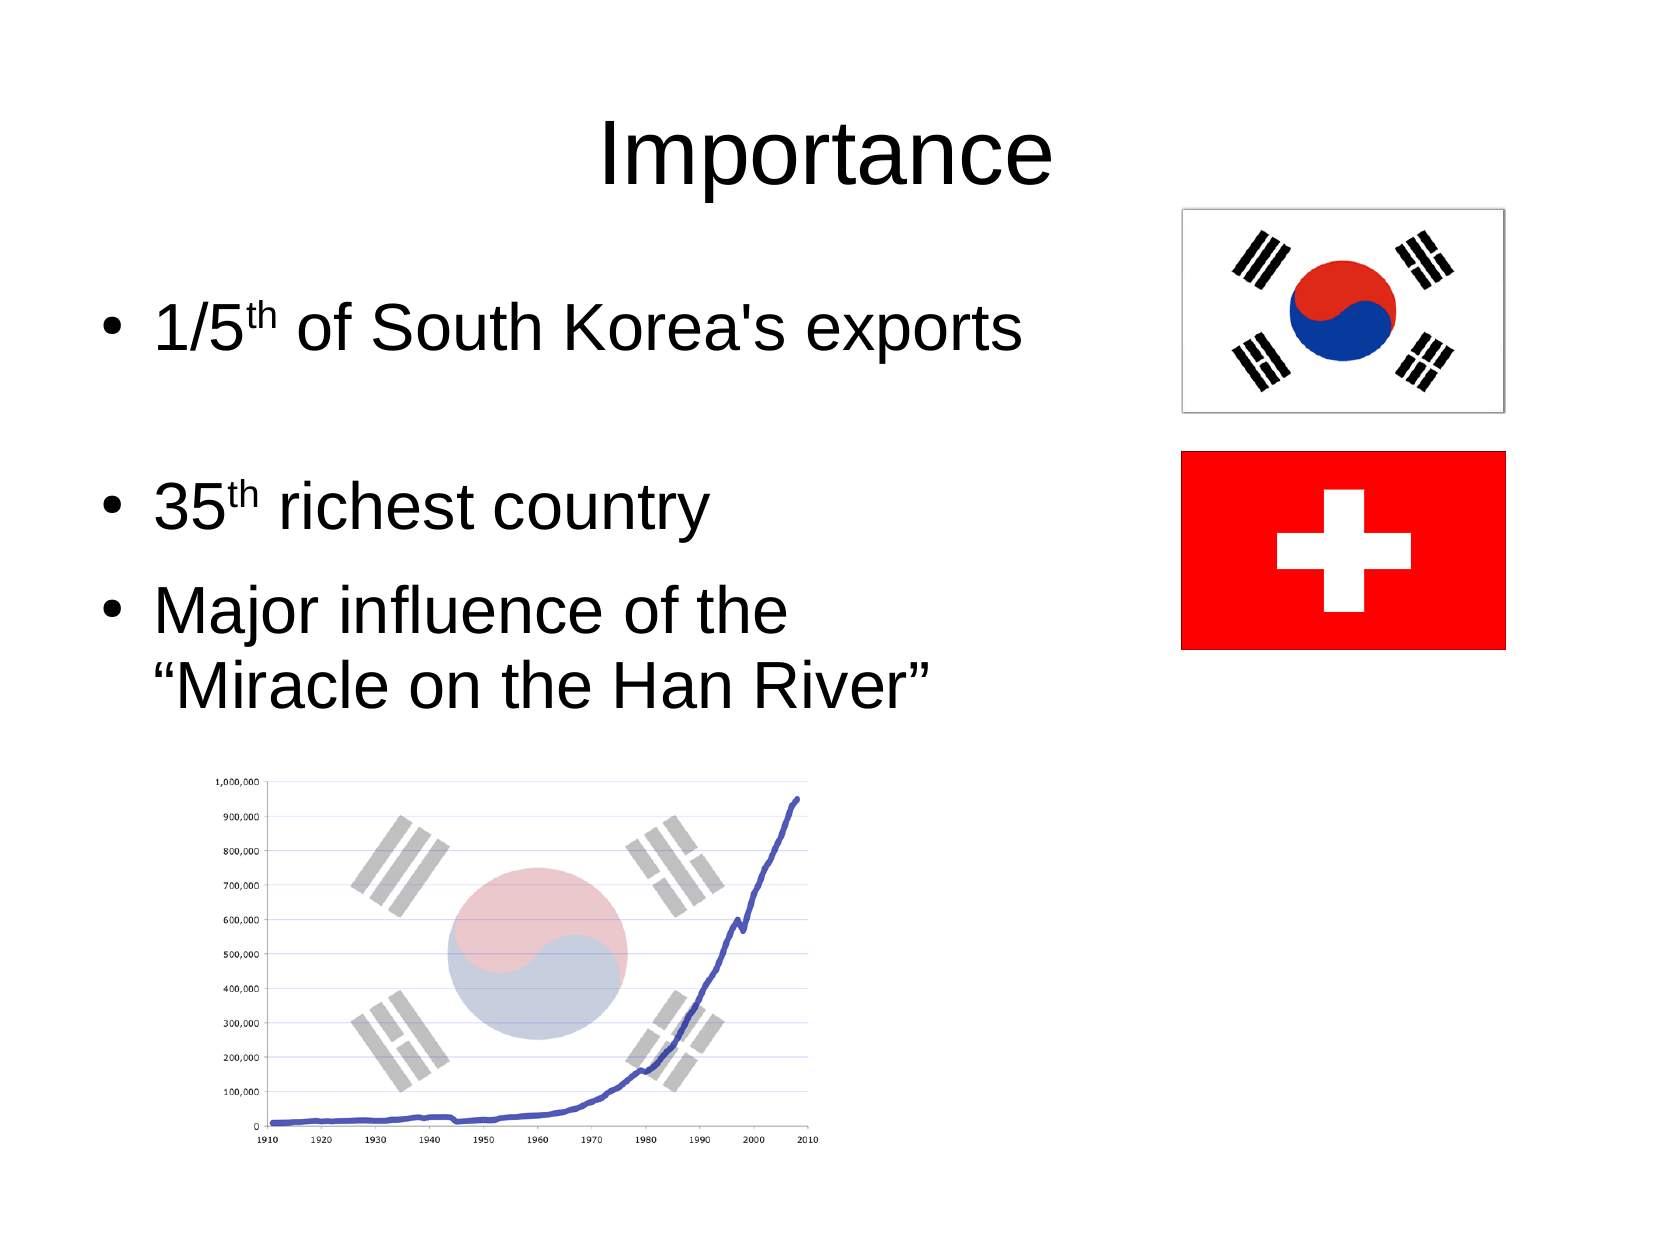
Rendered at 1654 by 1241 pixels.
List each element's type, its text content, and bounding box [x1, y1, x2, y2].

picture [1181, 451, 1506, 650]
picture [1181, 206, 1506, 414]
list 1/5th of South Korea's exports 35th richest country Major influence of the “Miracle on the Han River” [82, 290, 1034, 1109]
title Importance [82, 56, 1571, 250]
picture [206, 767, 827, 1152]
